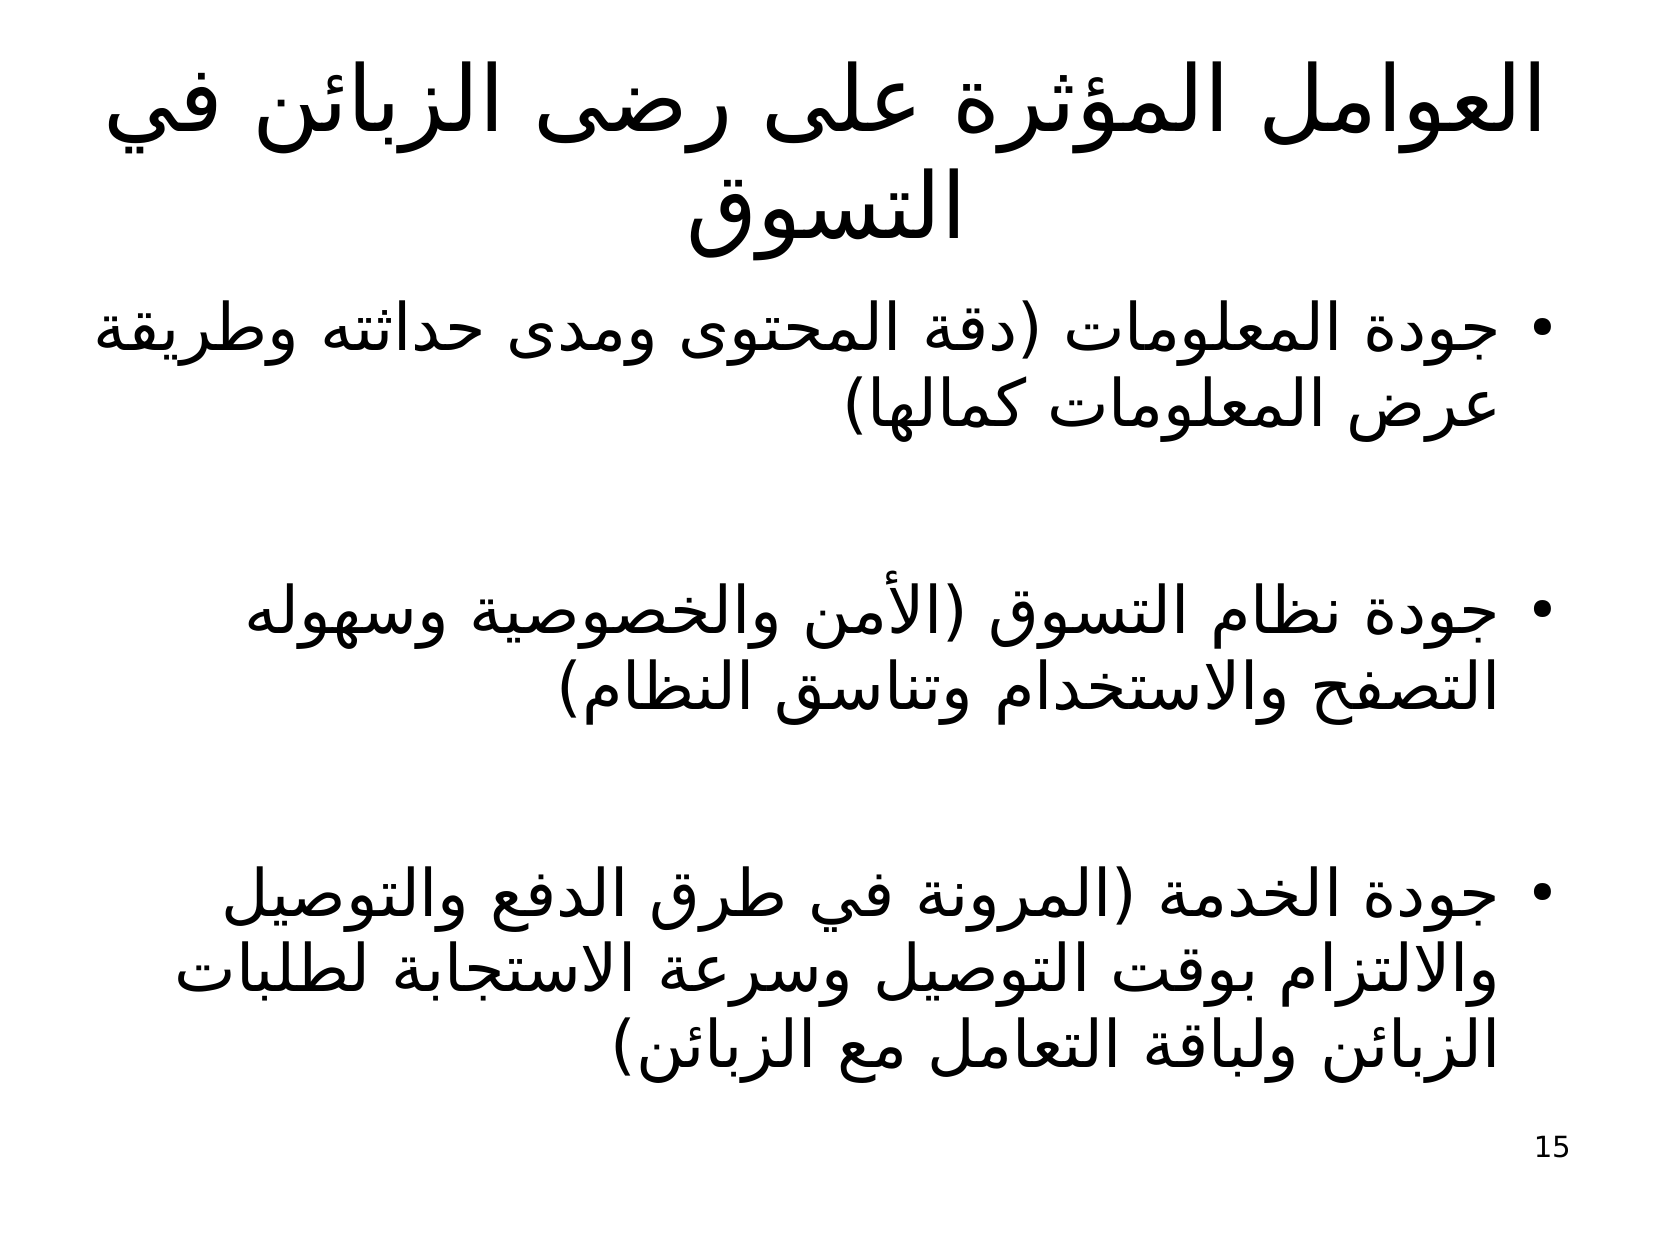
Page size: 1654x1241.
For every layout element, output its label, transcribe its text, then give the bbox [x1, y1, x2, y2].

list جودة المعلومات (دقة المحتوى ومدى حداثته وطريقة عرض المعلومات كمالها) جودة نظام التسوق (الأمن والخصوصية وسهوله التصفح والاستخدام وتناسق النظام) جودة الخدمة (المرونة في طرق الدفع والتوصيل والالتزام بوقت التوصيل وسرعة الاستجابة لطلبات الزبائن ولباقة التعامل مع الزبائن) [82, 290, 1571, 1087]
title العوامل المؤثرة على رضى الزبائن في التسوق [82, 42, 1571, 264]
